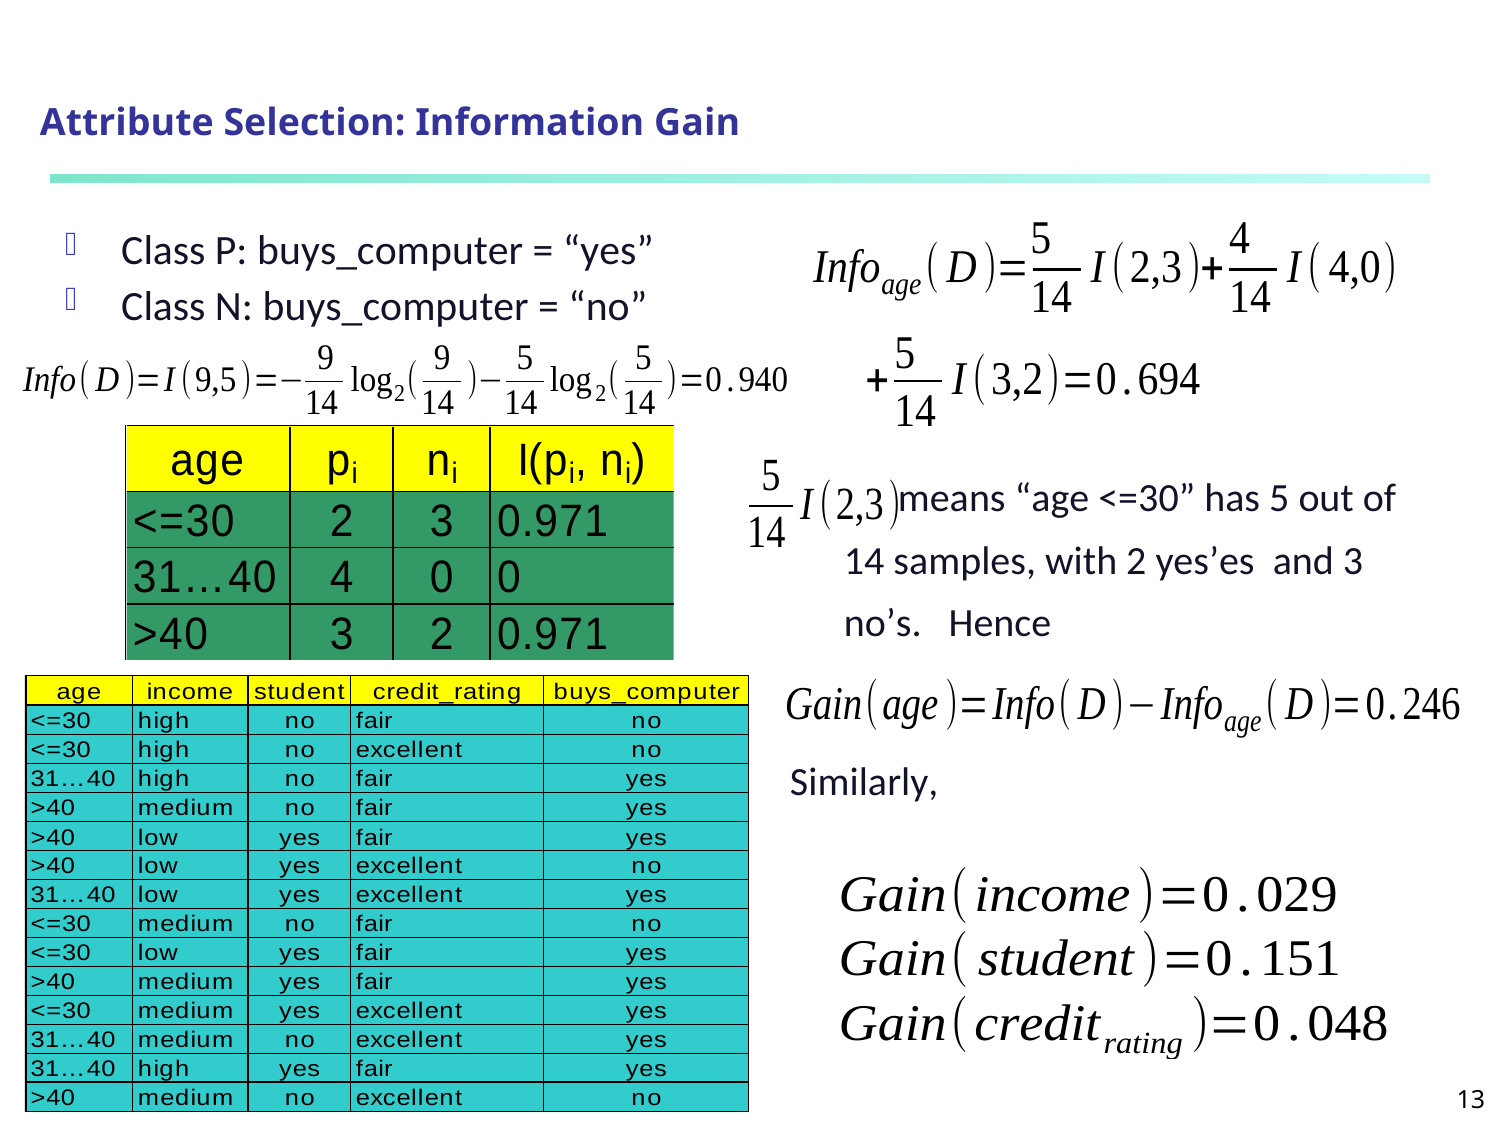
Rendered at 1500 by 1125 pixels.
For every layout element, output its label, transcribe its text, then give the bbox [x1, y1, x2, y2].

chart [125, 425, 676, 662]
chart [737, 450, 914, 560]
list means “age <=30” has 5 out of 14 samples, with 2 yes’es and 3 no’s. Hence Similarly, [774, 450, 1457, 675]
chart [24, 675, 751, 1113]
list Class P: buys_computer = “yes” Class N: buys_computer = “no” [50, 424, 732, 488]
list Class P: buys_computer = “yes” Class N: buys_computer = “no” [50, 224, 732, 337]
chart [825, 862, 1415, 1059]
title Attribute Selection: Information Gain [24, 49, 1463, 150]
list means “age <=30” has 5 out of 14 samples, with 2 yes’es and 3 no’s. Hence Similarly, [774, 739, 1457, 813]
chart [12, 212, 1416, 438]
text_box <number> [1187, 1062, 1500, 1125]
chart [774, 675, 1476, 739]
